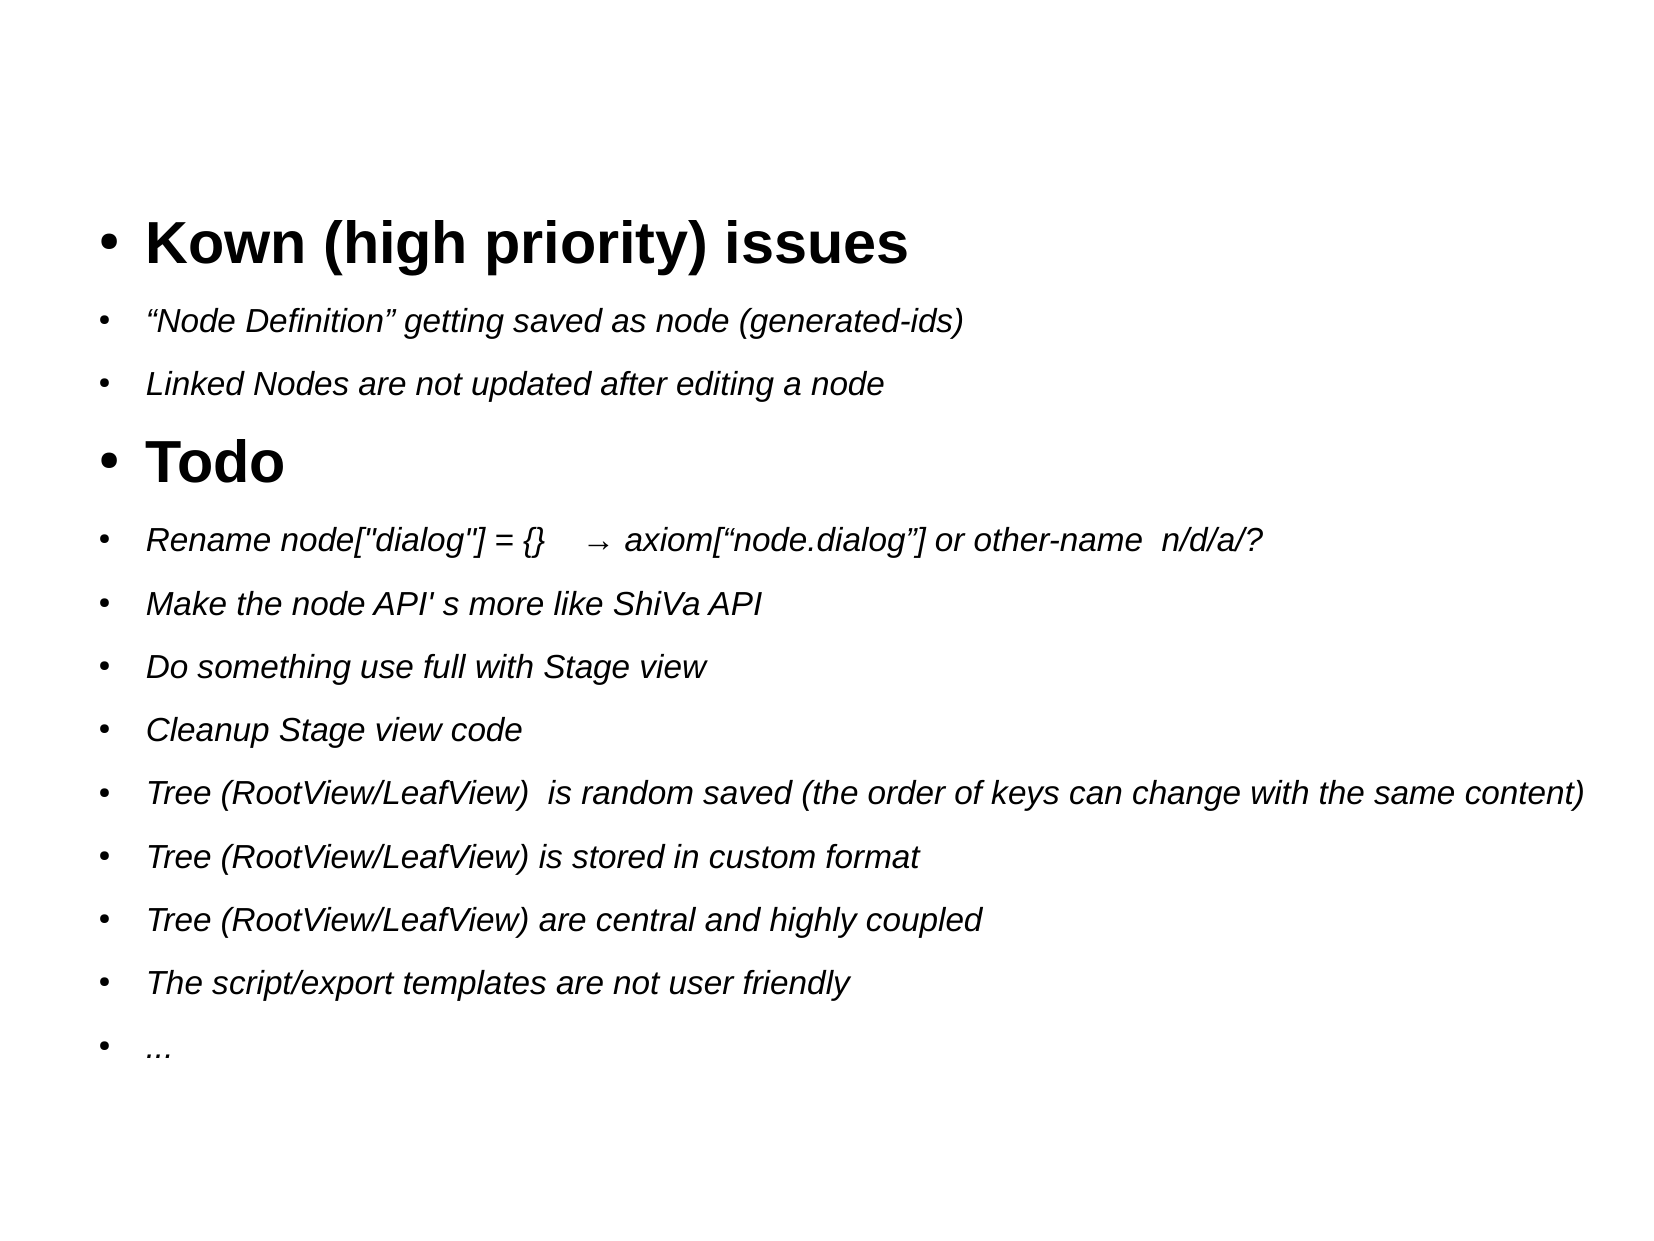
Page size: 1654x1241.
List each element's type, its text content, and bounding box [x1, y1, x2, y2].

list Kown (high priority) issues “Node Definition” getting saved as node (generated-ids) Linked Nodes are not updated after editing a node Todo Rename node["dialog"] = {} → axiom[“node.dialog”] or other-name n/d/a/? Make the node API' s more like ShiVa API Do something use full with Stage view Cleanup Stage view code Tree (RootView/LeafView) is random saved (the order of keys can change with the same content) Tree (RootView/LeafView) is stored in custom format Tree (RootView/LeafView) are central and highly coupled The script/export templates are not user friendly ... [82, 210, 1591, 1096]
